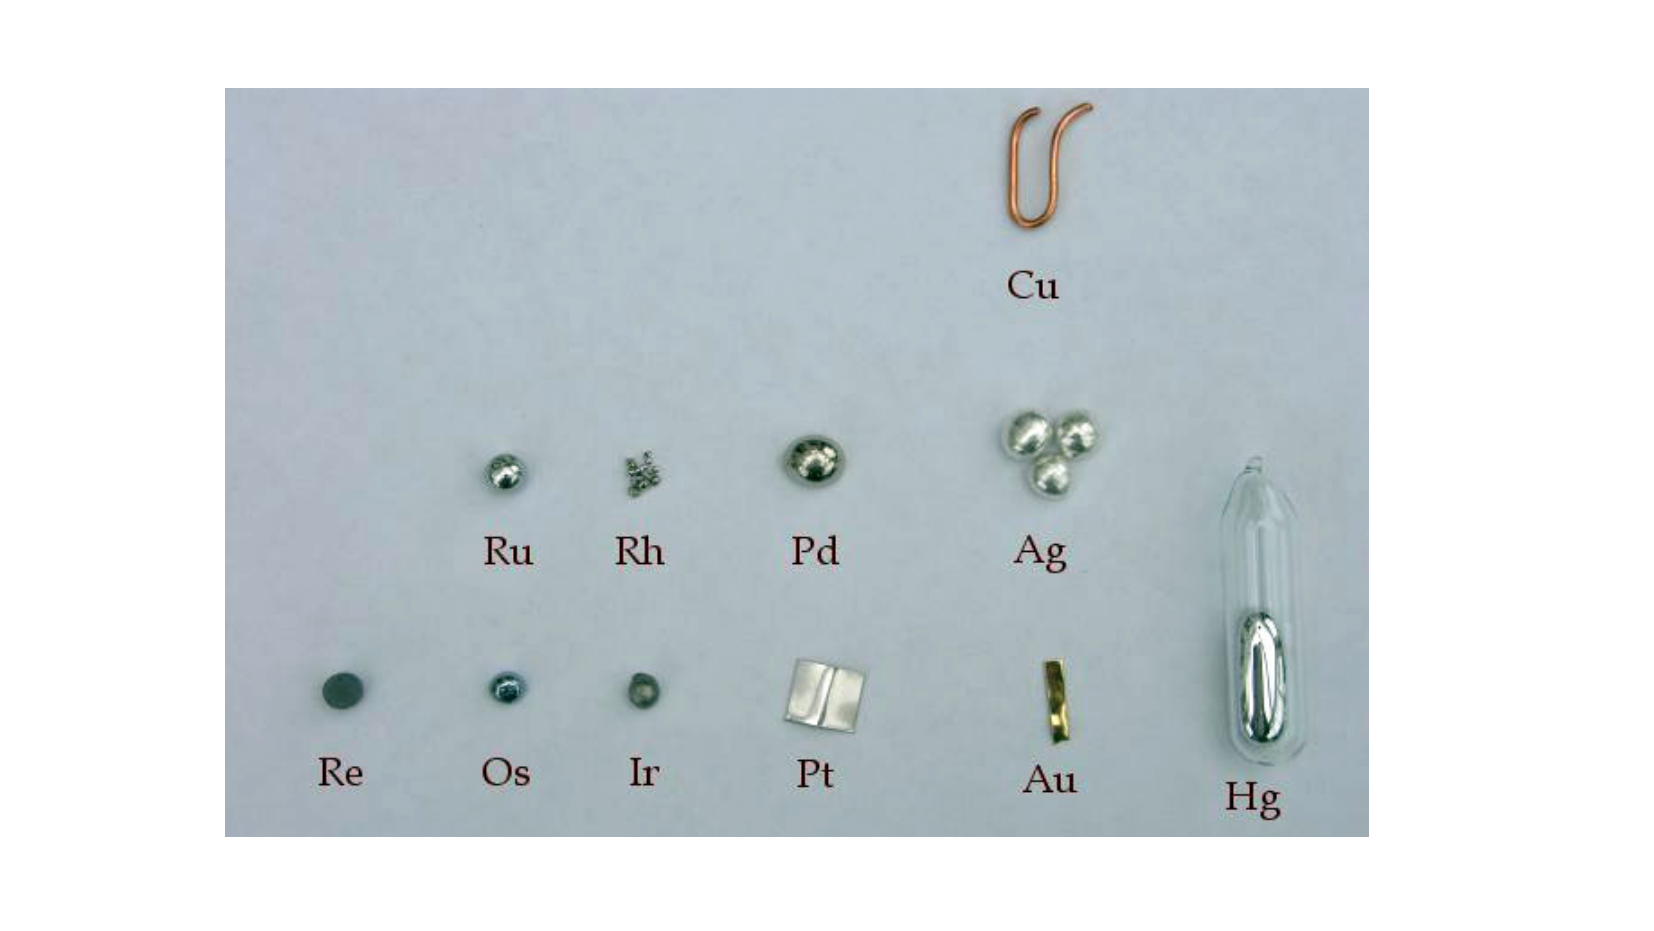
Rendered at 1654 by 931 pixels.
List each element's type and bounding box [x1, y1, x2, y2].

picture [225, 88, 1369, 837]
